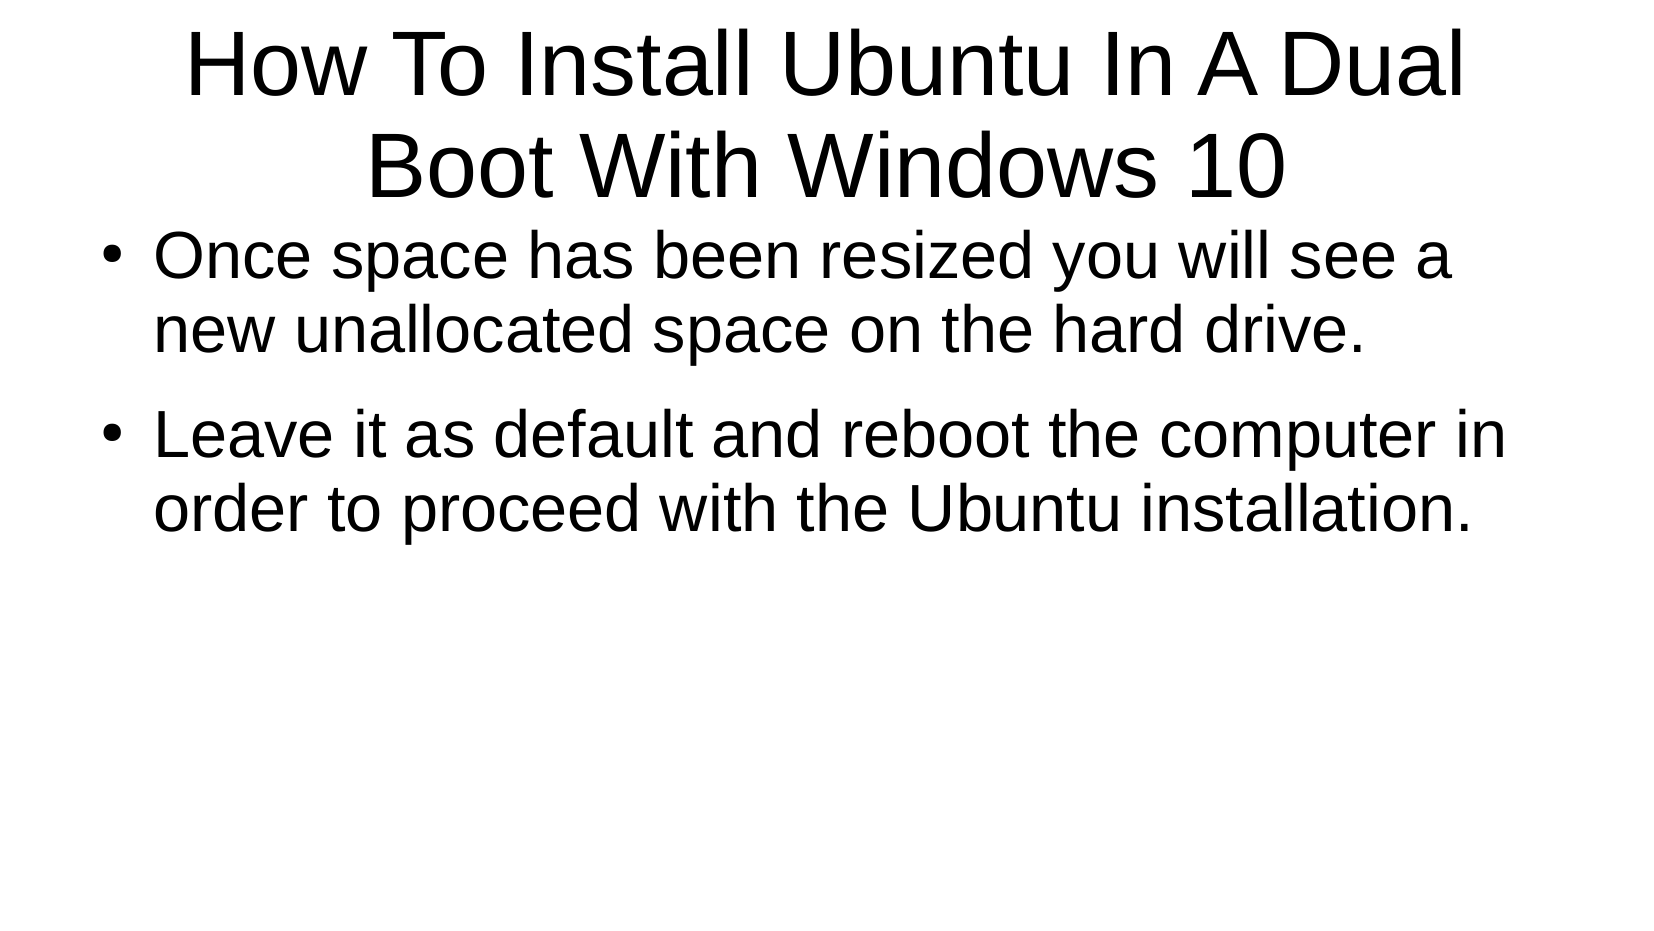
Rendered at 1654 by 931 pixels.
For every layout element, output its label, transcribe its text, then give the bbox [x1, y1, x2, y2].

title How To Install Ubuntu In A Dual Boot With Windows 10 [82, 12, 1571, 217]
list Once space has been resized you will see a new unallocated space on the hard drive. Leave it as default and reboot the computer in order to proceed with the Ubuntu installation. [82, 217, 1571, 758]
